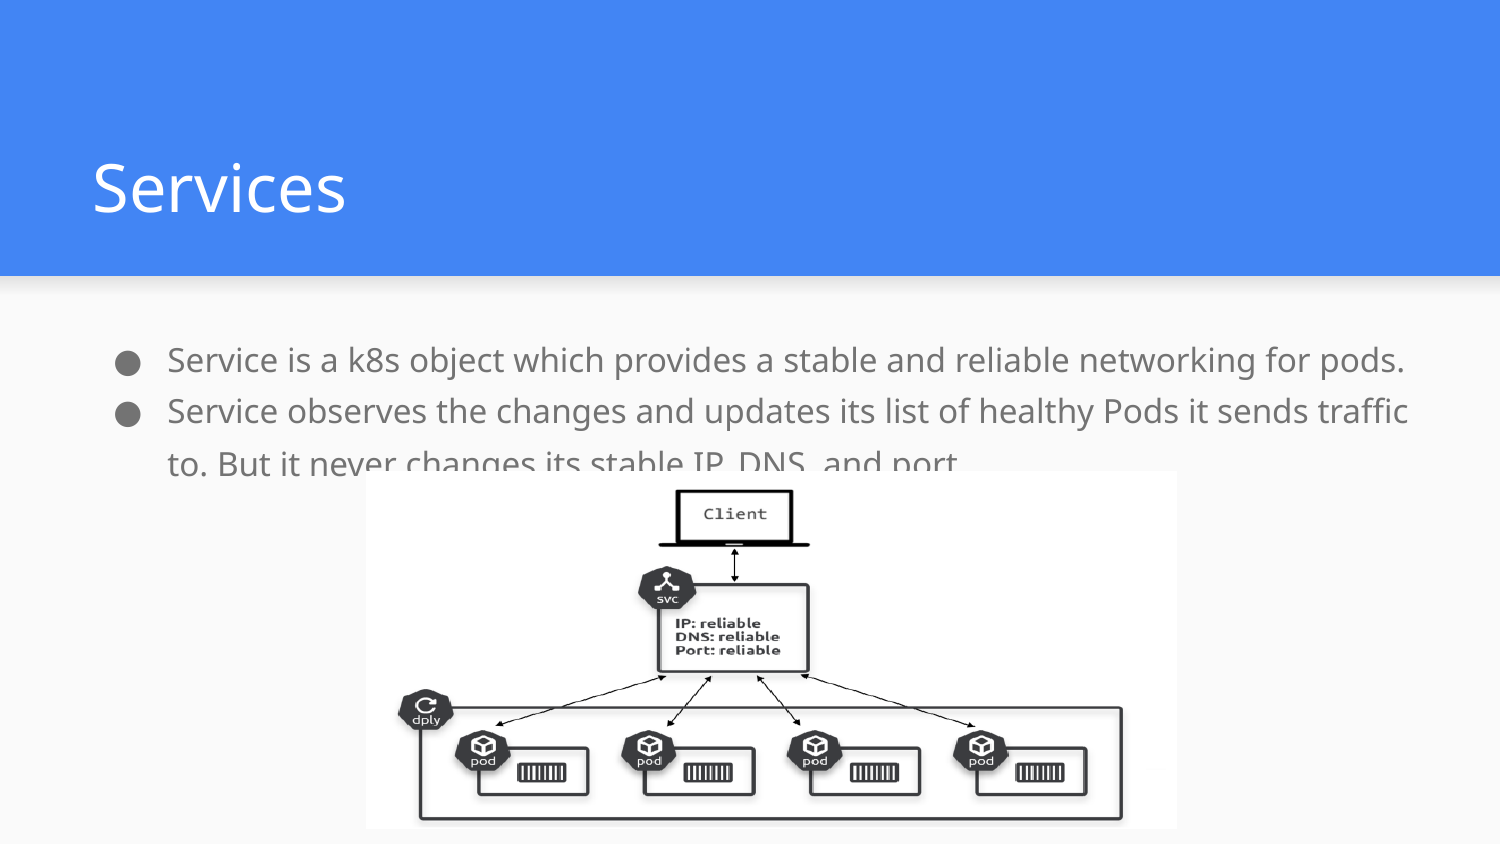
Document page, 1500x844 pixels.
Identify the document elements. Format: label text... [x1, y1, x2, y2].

list Service is a k8s object which provides a stable and reliable networking for pods. Service observes the changes and updates its list of healthy Pods it sends traffic to. But it never changes its stable IP, DNS, and port. [77, 314, 1427, 760]
picture [366, 471, 1177, 829]
title Services [77, 121, 1427, 248]
